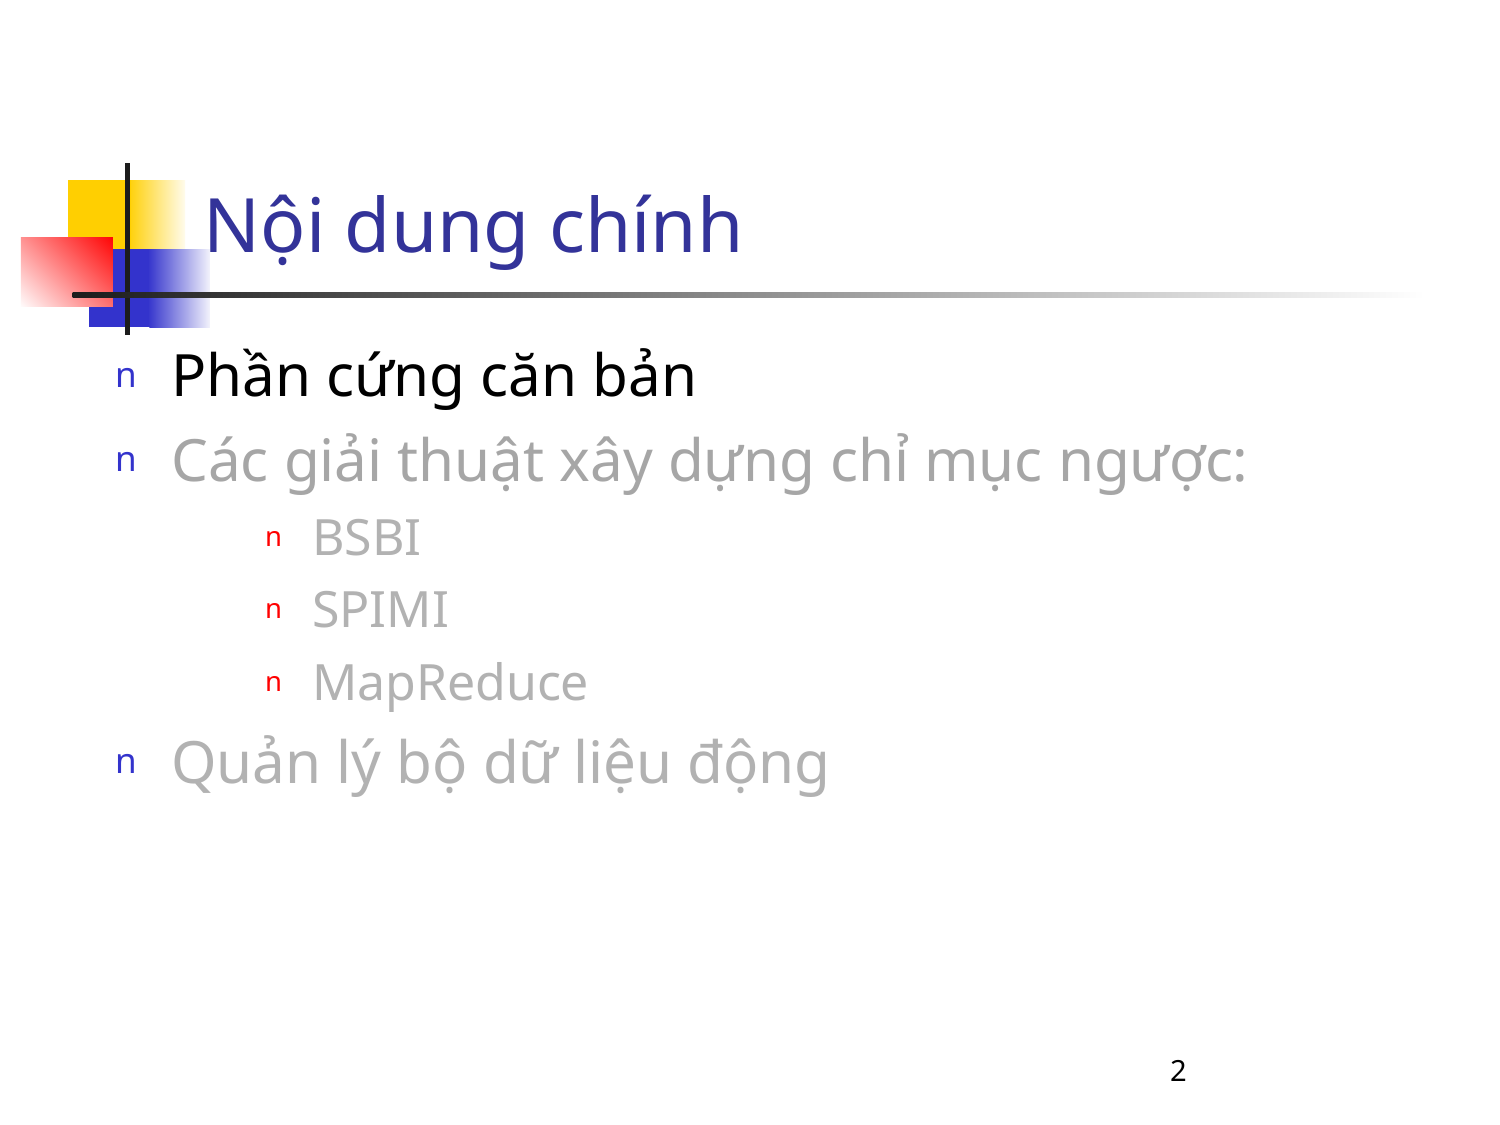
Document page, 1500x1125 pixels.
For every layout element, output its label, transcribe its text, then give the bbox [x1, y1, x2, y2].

text_box 2 [1155, 1024, 1468, 1100]
title Nội dung chính [188, 35, 1468, 275]
list Phần cứng căn bản Các giải thuật xây dựng chỉ mục ngược: BSBI SPIMI MapReduce Quản lý bộ dữ liệu động [100, 331, 1470, 1007]
